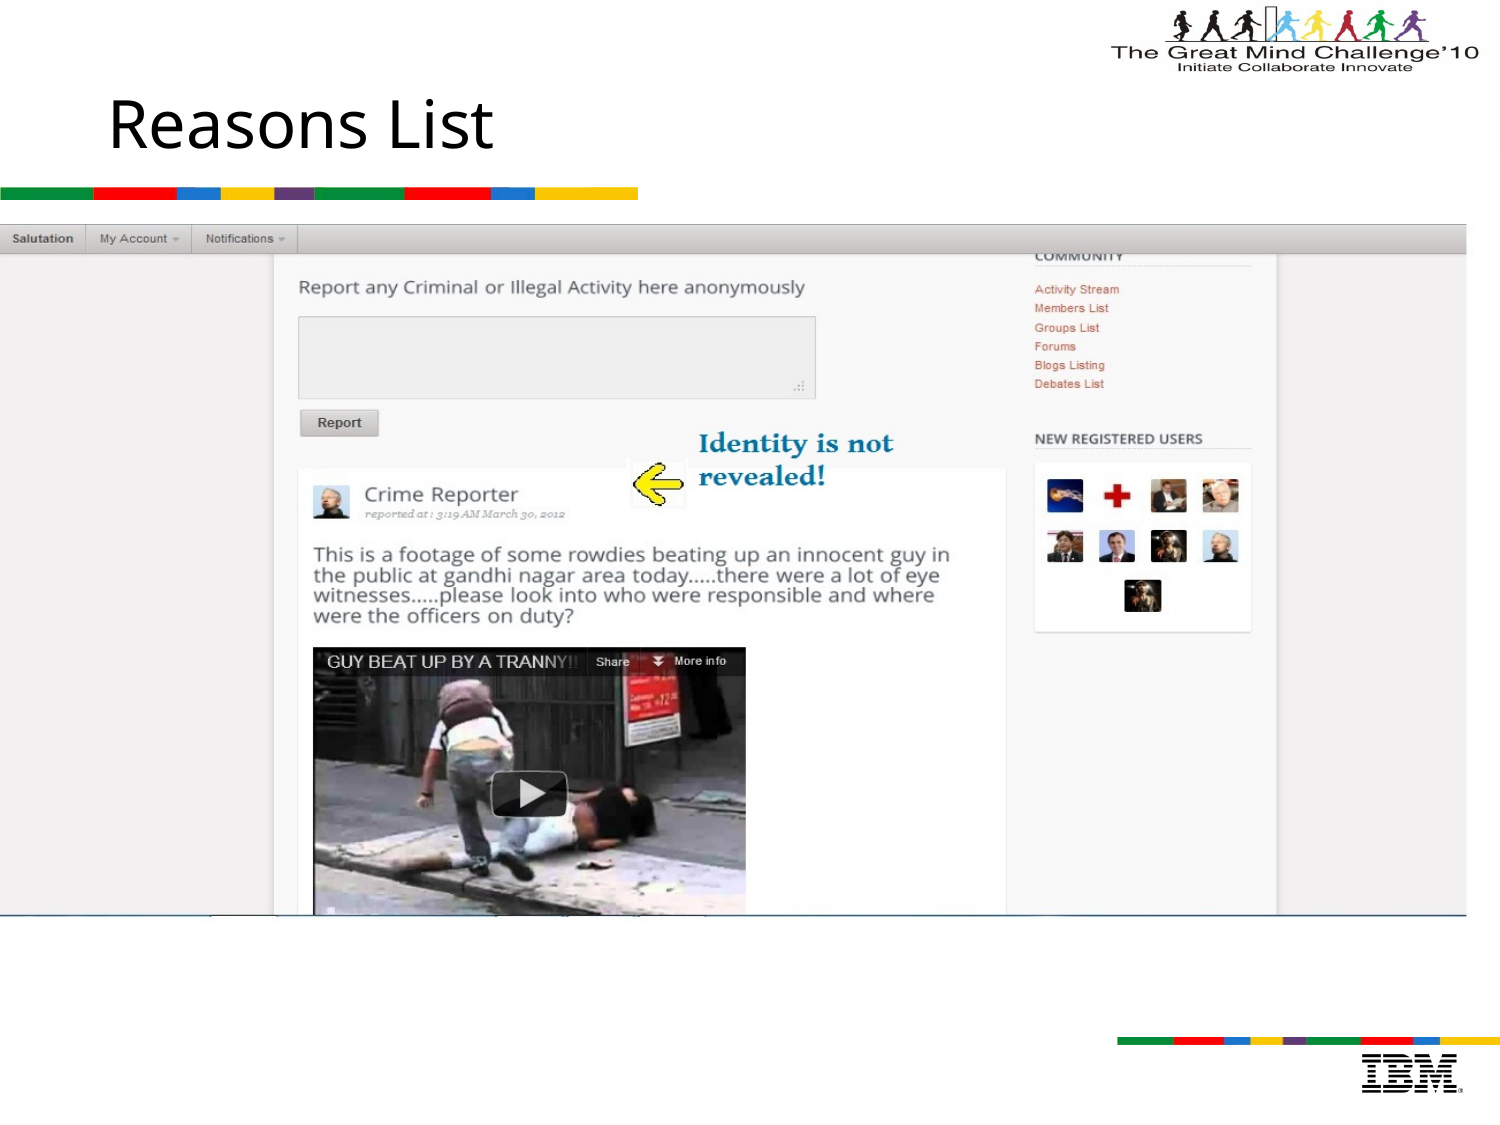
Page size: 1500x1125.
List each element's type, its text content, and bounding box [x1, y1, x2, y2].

picture [1087, 0, 1500, 150]
text_box Reasons List [103, 74, 500, 170]
picture [1117, 1037, 1500, 1045]
picture [0, 187, 638, 200]
picture [0, 224, 1500, 976]
picture [1362, 1054, 1463, 1093]
